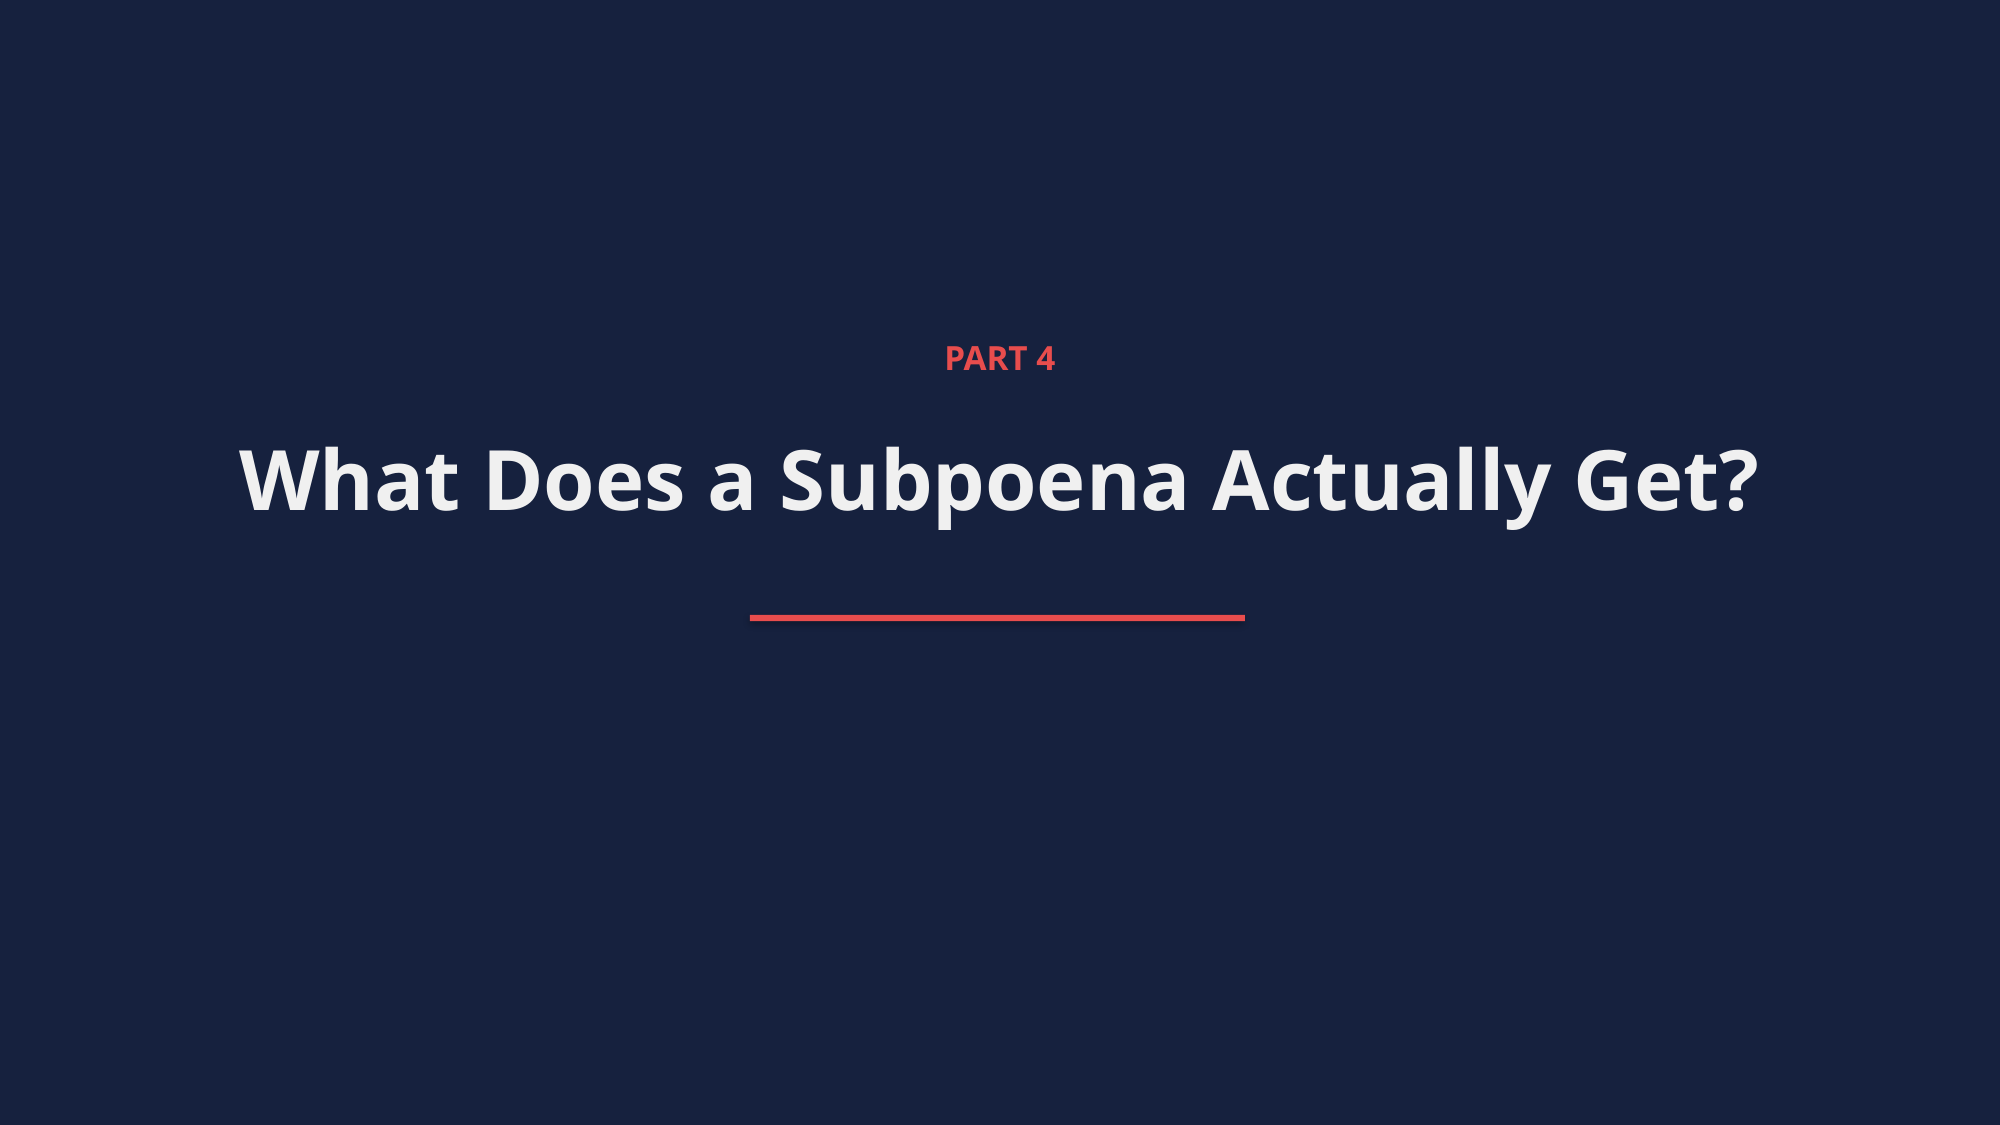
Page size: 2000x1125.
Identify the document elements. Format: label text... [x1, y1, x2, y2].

text_box [749, 614, 1245, 622]
text_box What Does a Subpoena Actually Get? [89, 420, 1910, 535]
text_box PART 4 [89, 329, 1910, 385]
